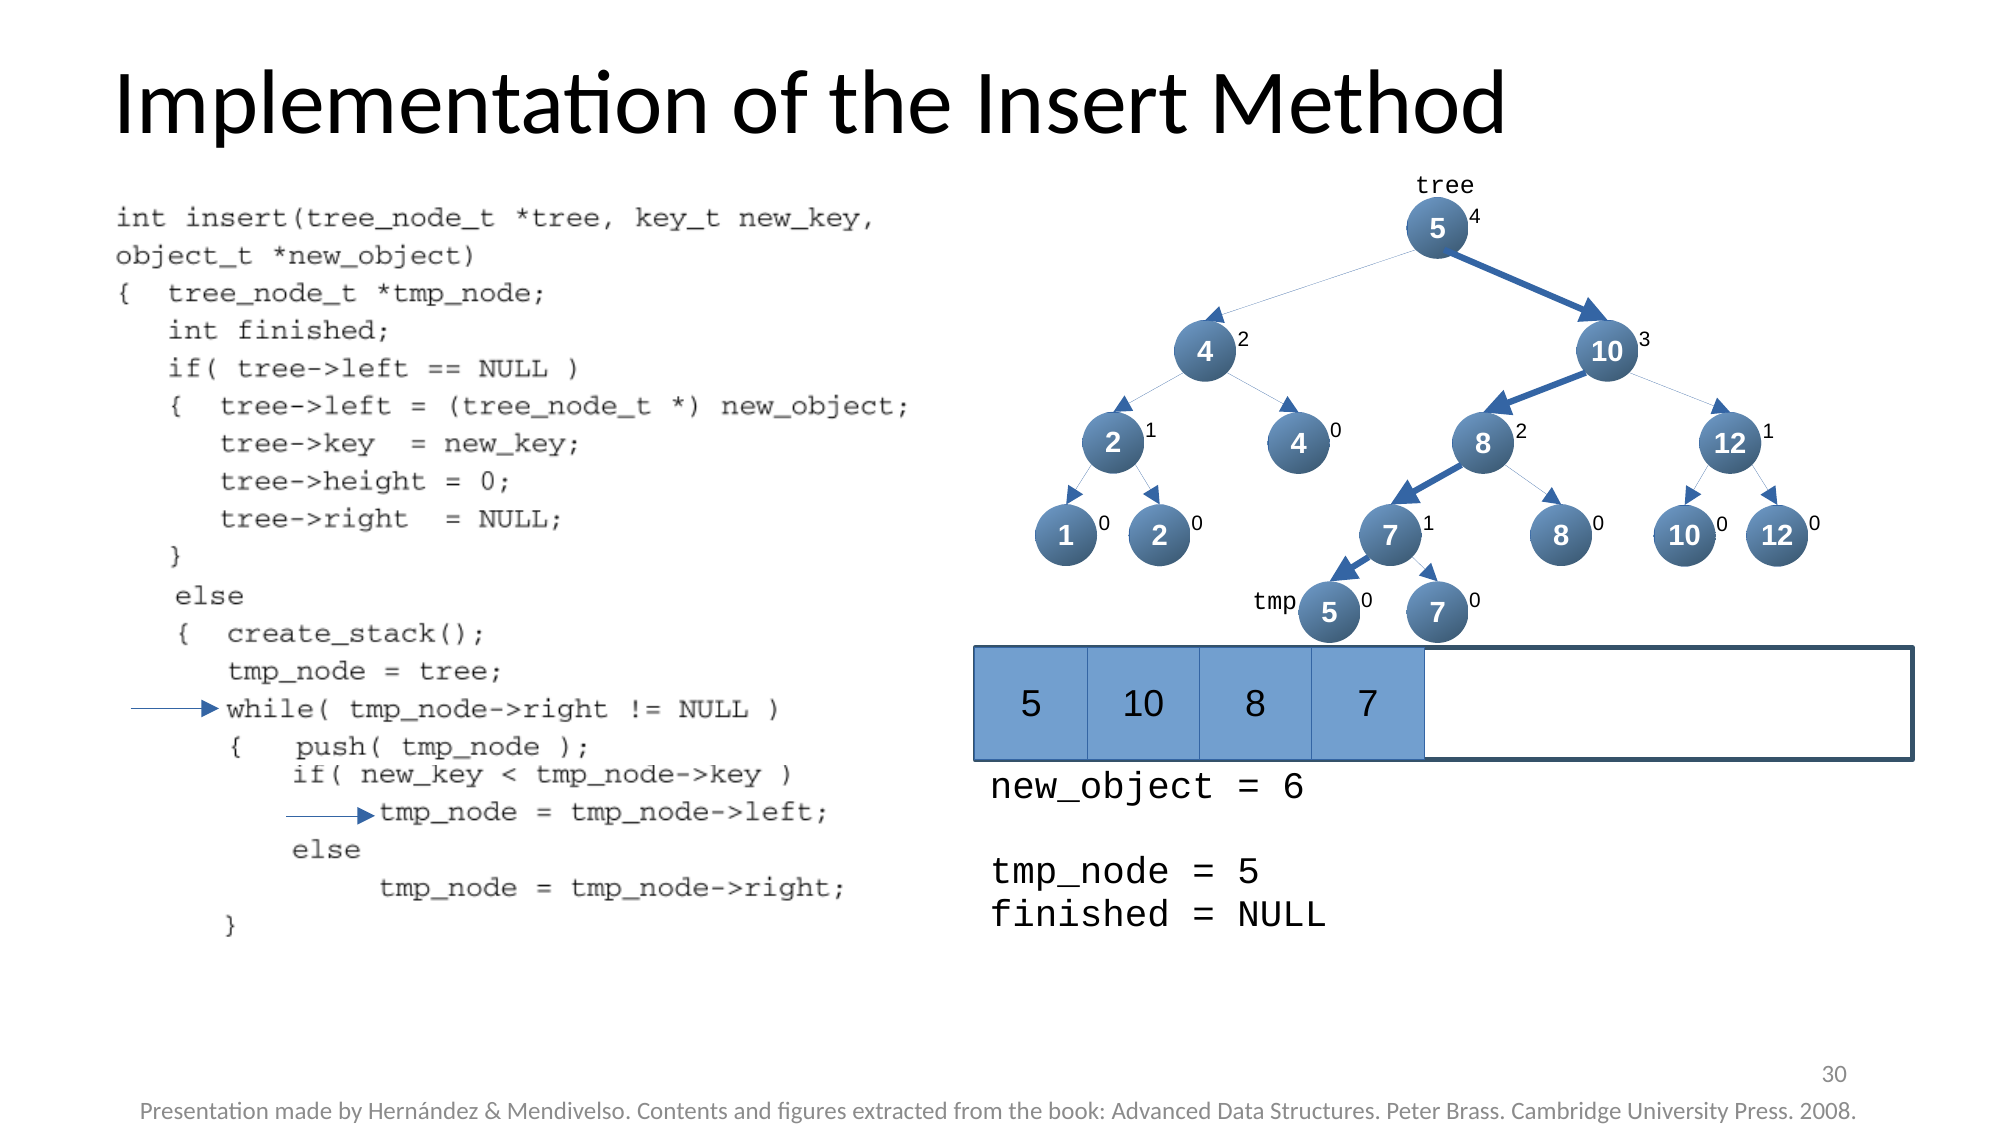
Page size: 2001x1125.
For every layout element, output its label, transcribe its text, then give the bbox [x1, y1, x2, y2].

text_box 0 [1808, 504, 1824, 543]
text_box 2 [1128, 504, 1190, 567]
text_box 10 [1653, 505, 1715, 567]
text_box 0 [1097, 504, 1114, 543]
text_box tmp [1237, 581, 1313, 625]
text_box 0 [1592, 504, 1608, 543]
text_box 5 [974, 647, 1088, 760]
text_box 8 [1199, 647, 1311, 760]
text_box 1 [1761, 412, 1778, 451]
text_box tree [1400, 165, 1490, 209]
text_box 1 [1035, 504, 1097, 566]
text_box 0 [1715, 505, 1732, 544]
text_box 3 [1638, 320, 1654, 359]
text_box 0 [1468, 581, 1484, 620]
title Implementation of the Insert Method [113, 2, 1839, 152]
text_box 7 [1359, 504, 1422, 566]
text_box 10 [1576, 320, 1638, 382]
text_box 7 [1406, 581, 1468, 643]
picture [112, 189, 938, 948]
text_box new_object = 6 tmp_node = 5 finished = NULL [975, 759, 1913, 1023]
text_box 2 [1082, 411, 1144, 474]
text_box 0 [1190, 504, 1207, 543]
text_box 10 [1088, 647, 1199, 760]
text_box 8 [1530, 504, 1592, 566]
text_box Presentation made by Hernández & Mendivelso. Contents and figures extracted from the book: Advanced Data Structures. Peter Brass. Cambridge University Press. 2008. [0, 1100, 2000, 1119]
text_box 2 [1514, 412, 1531, 451]
text_box 4 [1468, 197, 1484, 236]
text_box 12 [1699, 412, 1761, 474]
text_box 5 [1406, 197, 1468, 259]
text_box 4 [1267, 412, 1329, 474]
text_box 7 [1311, 647, 1425, 760]
text_box 4 [1174, 320, 1236, 382]
text_box 0 [1360, 581, 1376, 620]
text_box 8 [1452, 412, 1514, 474]
text_box 2 [1236, 320, 1253, 359]
text_box 5 [1301, 581, 1360, 643]
text_box 1 [1422, 504, 1438, 543]
text_box 1 [1144, 411, 1160, 450]
text_box 0 [1329, 411, 1345, 450]
text_box 12 [1746, 505, 1808, 567]
